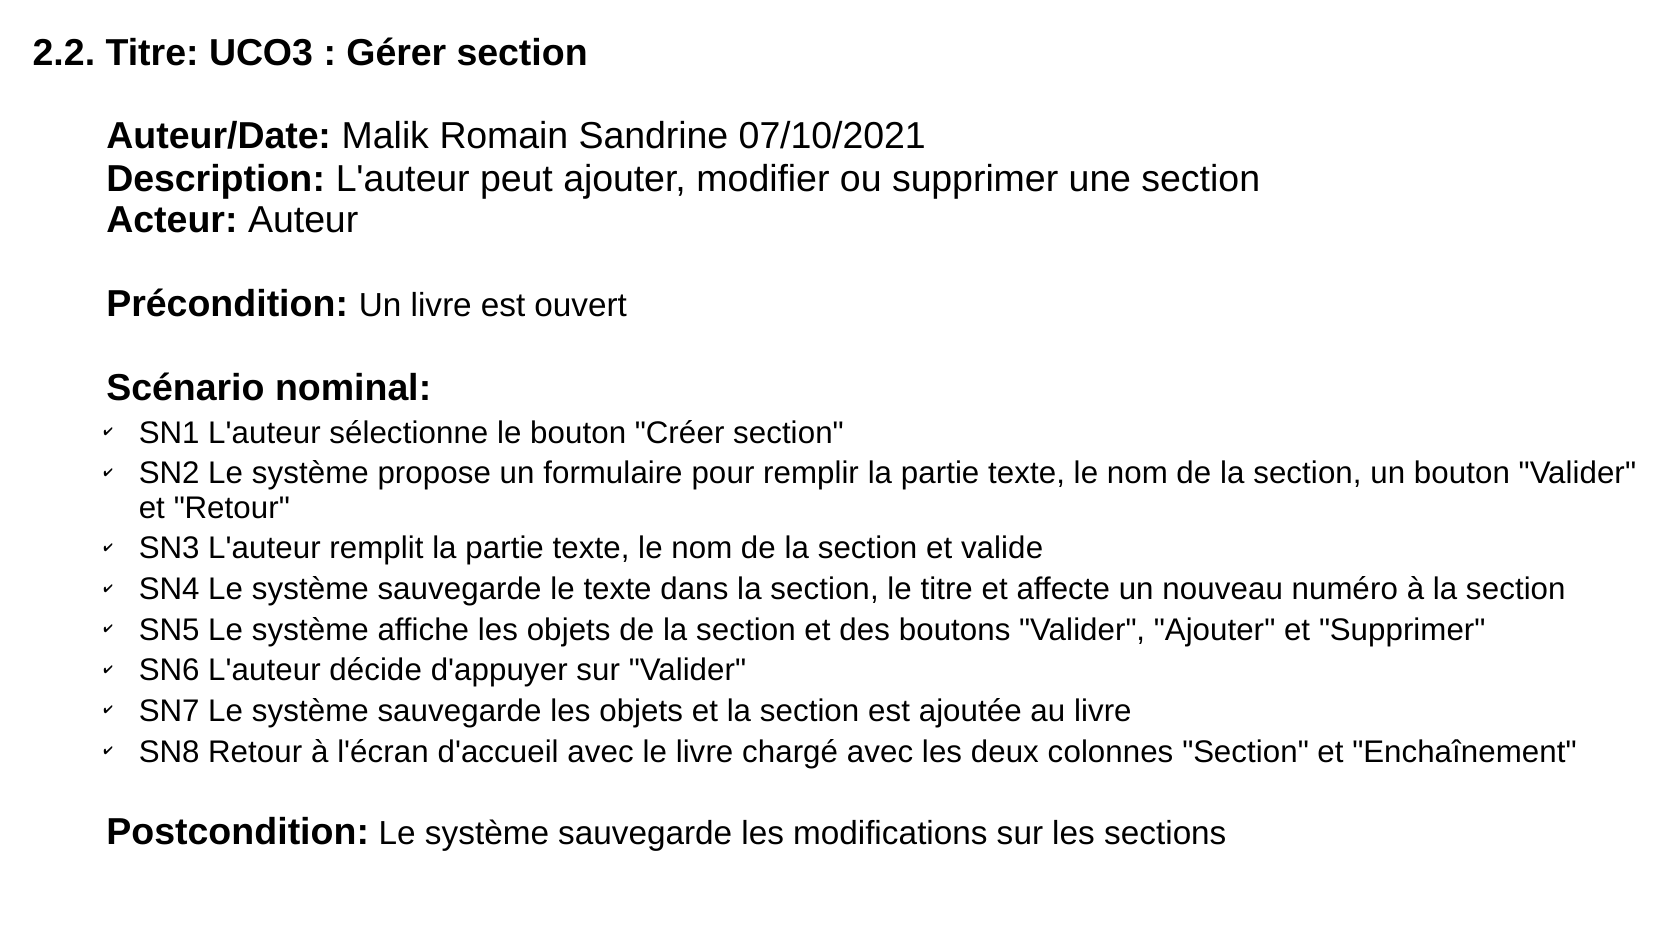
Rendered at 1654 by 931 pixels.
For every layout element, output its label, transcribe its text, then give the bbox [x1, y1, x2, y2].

text_box 2.2. Titre: UCO3 : Gérer section Auteur/Date: Malik Romain Sandrine 07/10/2021 Description: L'auteur peut ajouter, modifier ou supprimer une section Acteur: Auteur Précondition: Un livre est ouvert Scénario nominal: SN1 L'auteur sélectionne le bouton "Créer section" SN2 Le système propose un formulaire pour remplir la partie texte, le nom de la section, un bouton "Valider" et "Retour" SN3 L'auteur remplit la partie texte, le nom de la section et valide SN4 Le système sauvegarde le texte dans la section, le titre et affecte un nouveau numéro à la section SN5 Le système affiche les objets de la section et des boutons "Valider", "Ajouter" et "Supprimer" SN6 L'auteur décide d'appuyer sur "Valider" SN7 Le système sauvegarde les objets et la section est ajoutée au livre SN8 Retour à l'écran d'accueil avec le livre chargé avec les deux colonnes "Section" et "Enchaînement" Postcondition: Le système sauvegarde les modifications sur les sections [17, 23, 1654, 898]
